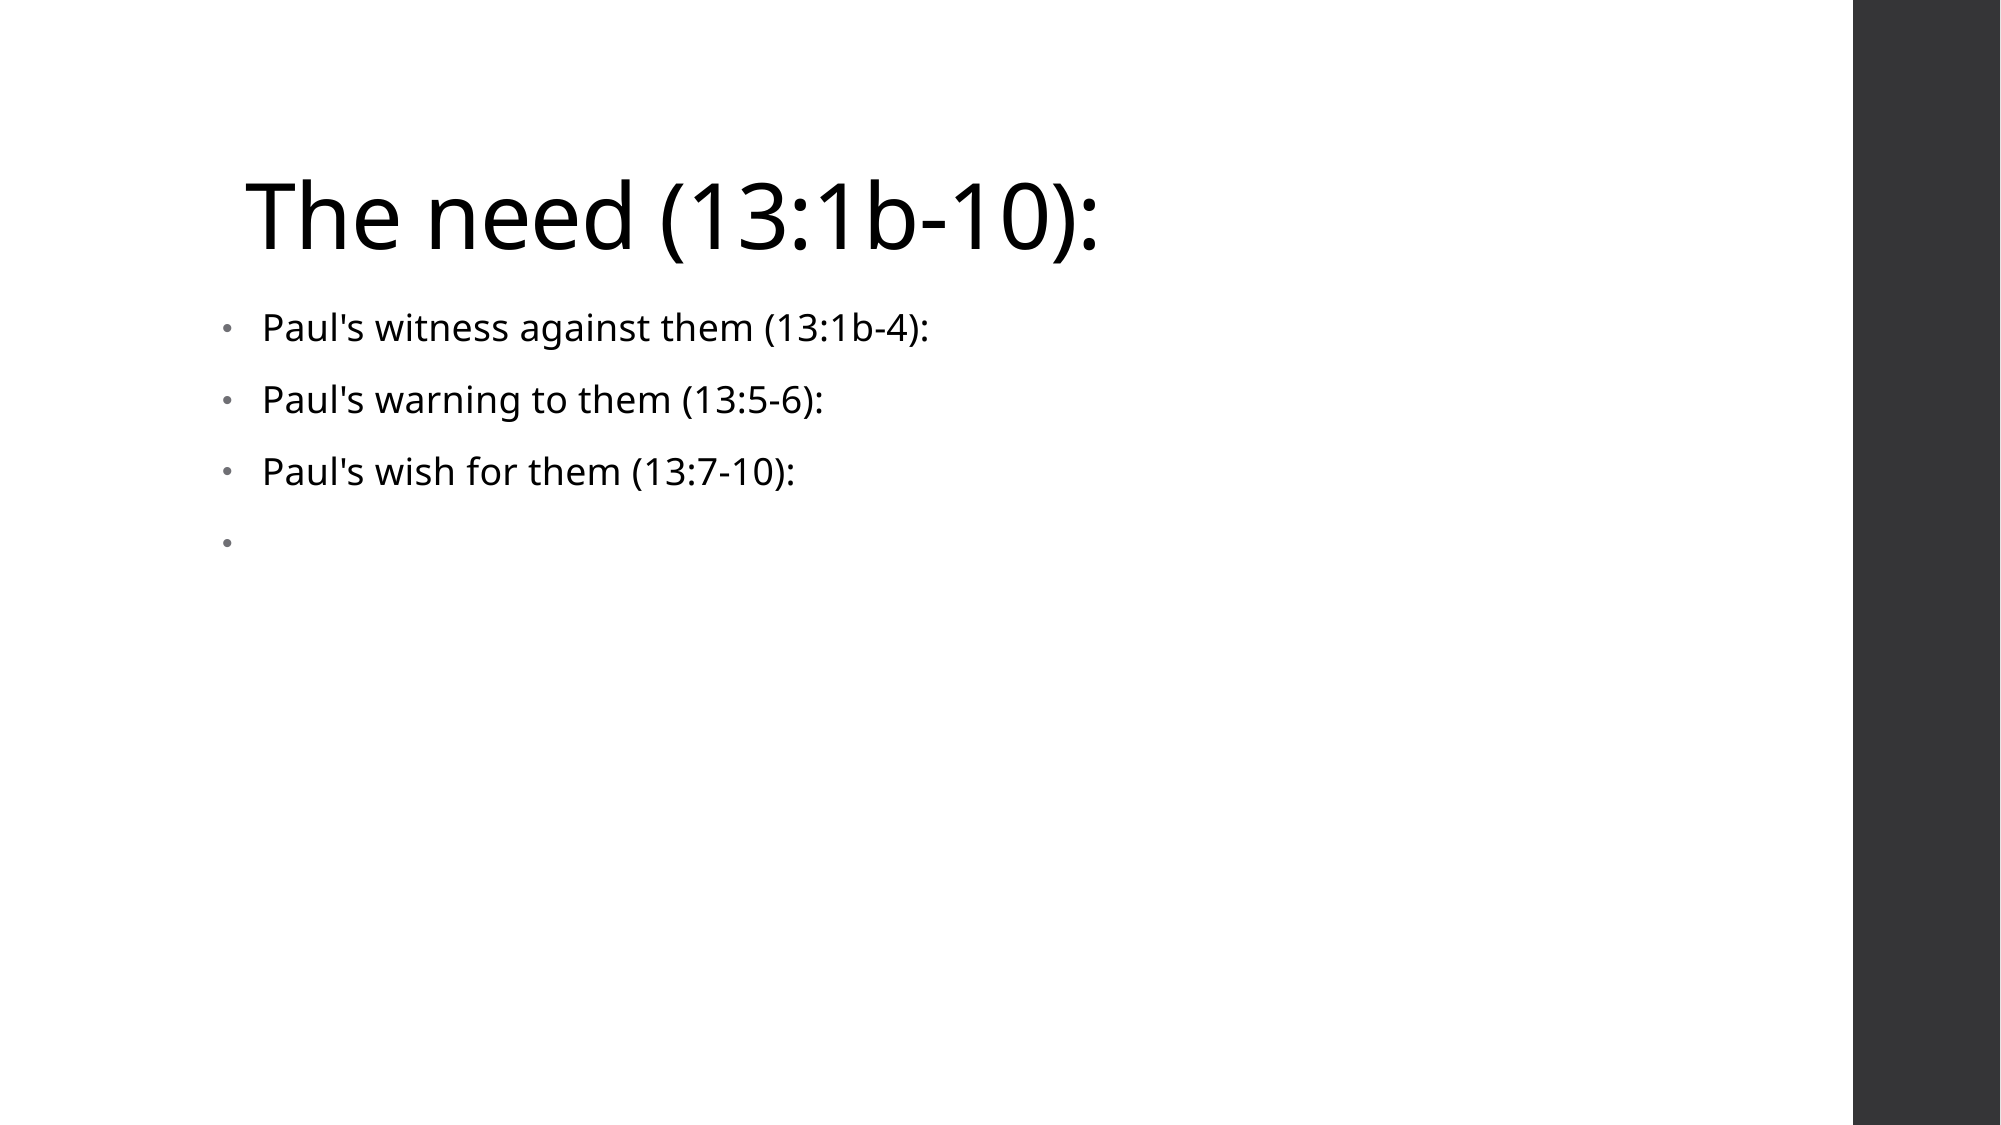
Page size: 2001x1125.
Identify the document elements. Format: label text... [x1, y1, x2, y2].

title The need (13:1b-10): [206, 60, 1797, 278]
list Paul's witness against them (13:1b-4): Paul's warning to them (13:5-6): Paul's wish for them (13:7-10): [206, 299, 1617, 1014]
